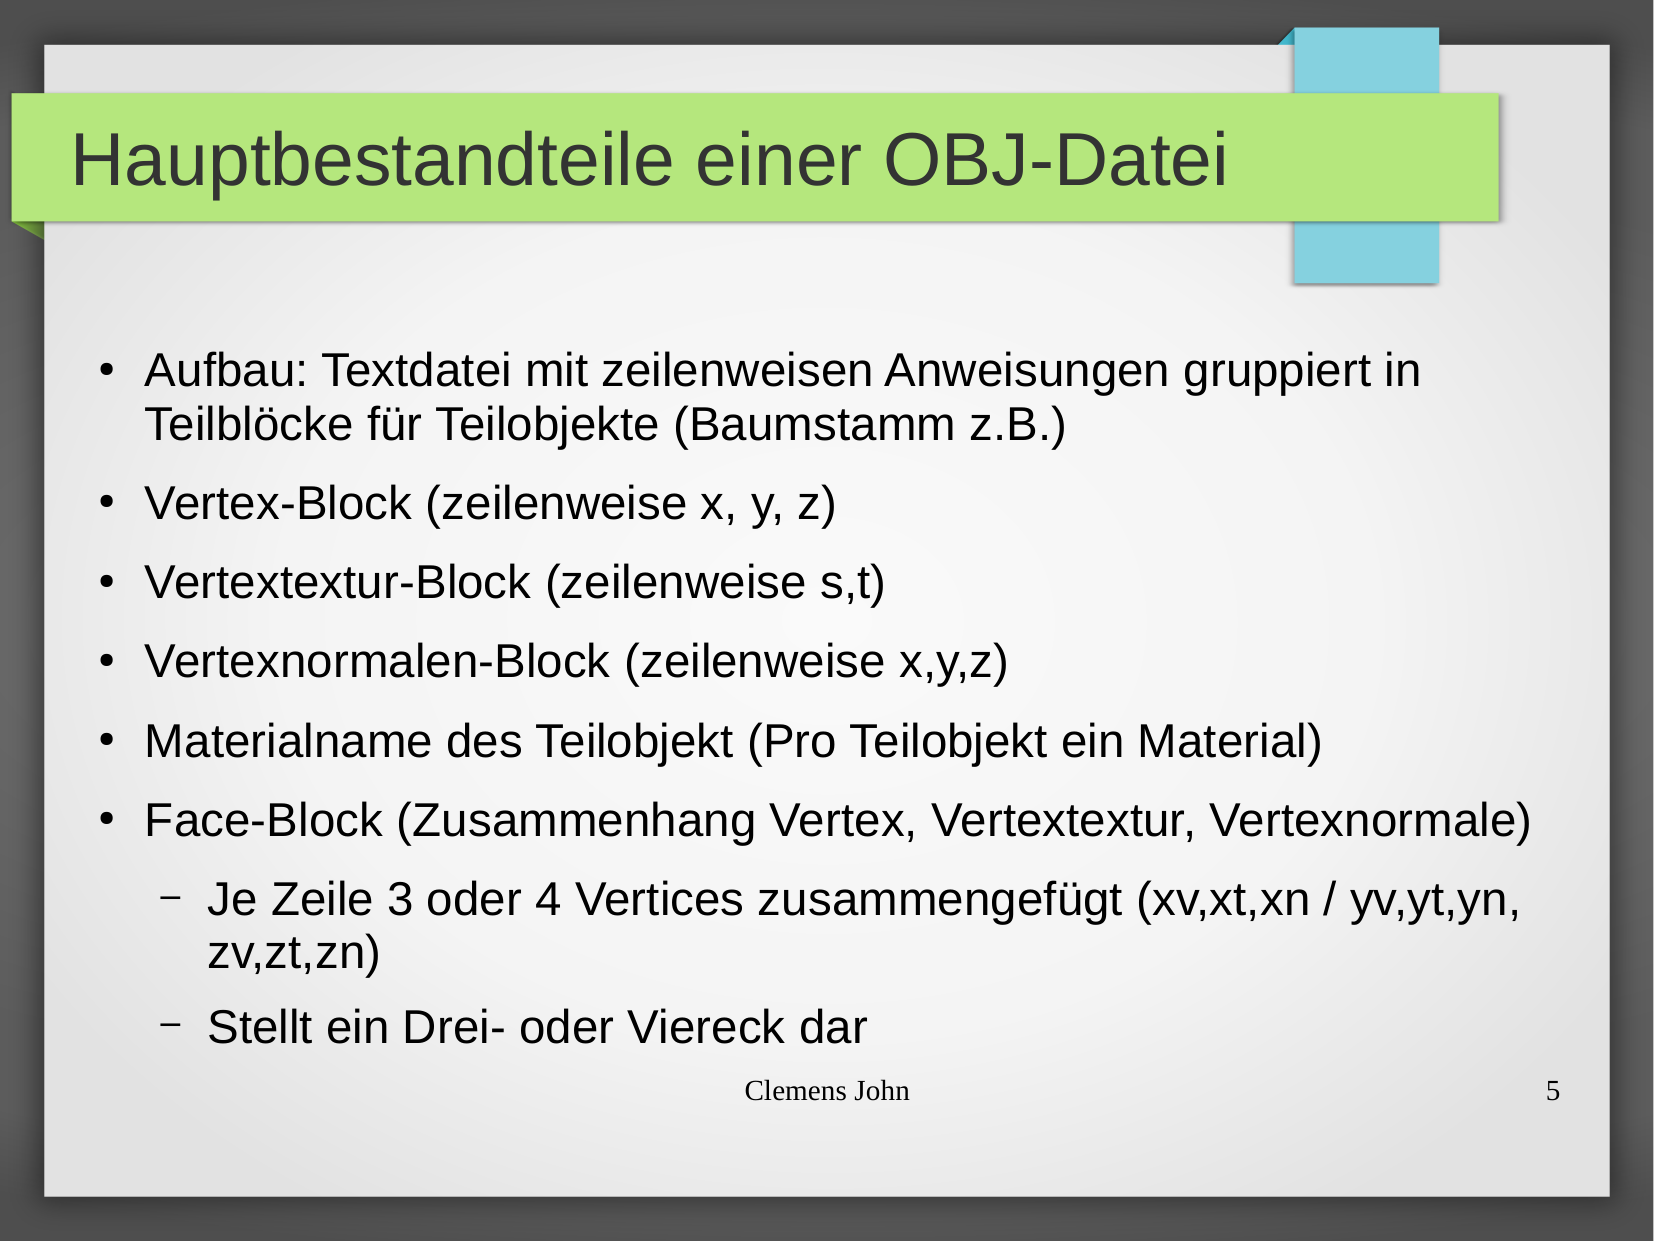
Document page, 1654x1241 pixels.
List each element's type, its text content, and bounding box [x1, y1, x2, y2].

picture [0, 0, 1654, 1241]
title Hauptbestandteile einer OBJ-Datei [70, 106, 1465, 213]
list Aufbau: Textdatei mit zeilenweisen Anweisungen gruppiert in Teilblöcke für Teilobjekte (Baumstamm z.B.) Vertex-Block (zeilenweise x, y, z) Vertextextur-Block (zeilenweise s,t) Vertexnormalen-Block (zeilenweise x,y,z) Materialname des Teilobjekt (Pro Teilobjekt ein Material) Face-Block (Zusammenhang Vertex, Vertextextur, Vertexnormale) Je Zeile 3 oder 4 Vertices zusammengefügt (xv,xt,xn / yv,yt,yn, zv,zt,zn) Stellt ein Drei- oder Viereck dar [82, 343, 1538, 1063]
